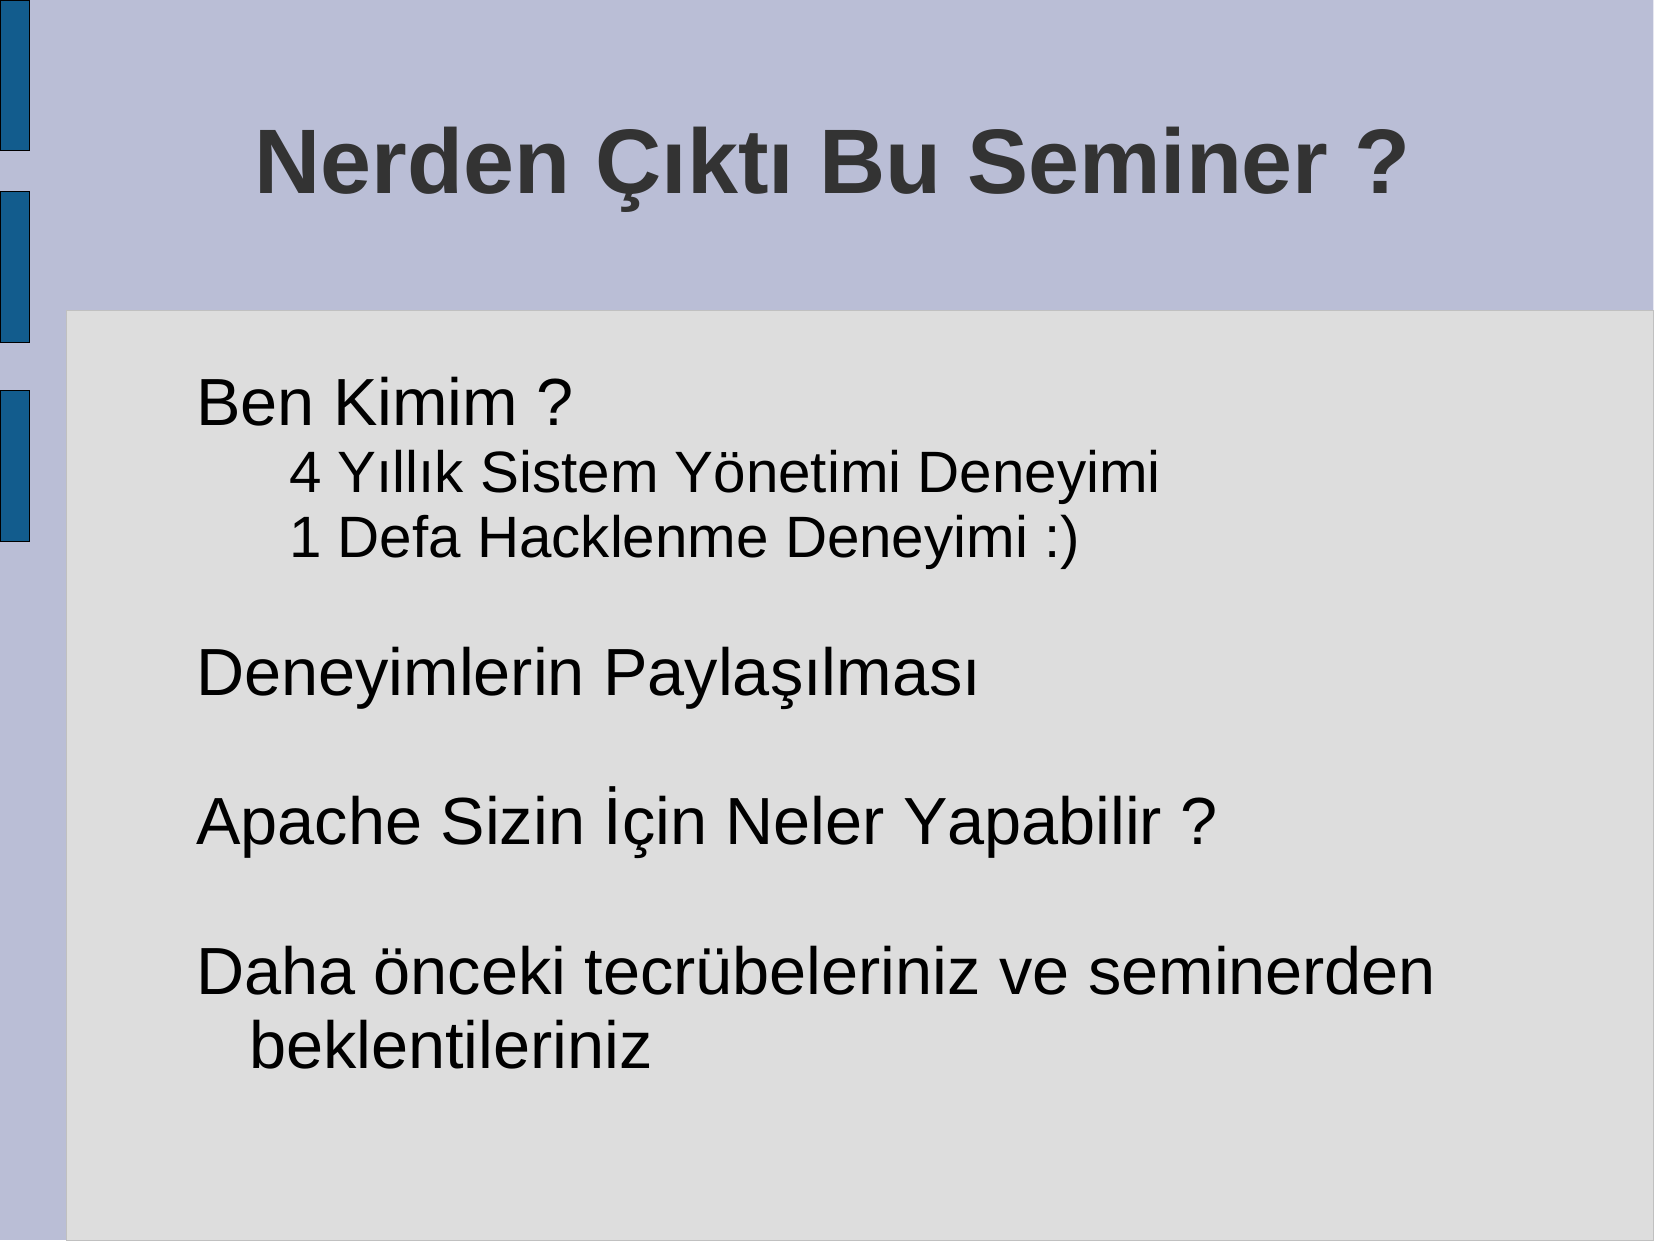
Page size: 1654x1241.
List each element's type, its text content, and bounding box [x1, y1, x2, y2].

list Ben Kimim ? 4 Yıllık Sistem Yönetimi Deneyimi 1 Defa Hacklenme Deneyimi :) Deneyimlerin Paylaşılması Apache Sizin İçin Neler Yapabilir ? Daha önceki tecrübeleriniz ve seminerden beklentileriniz [178, 364, 1570, 1191]
title Nerden Çıktı Bu Seminer ? [118, 58, 1531, 266]
